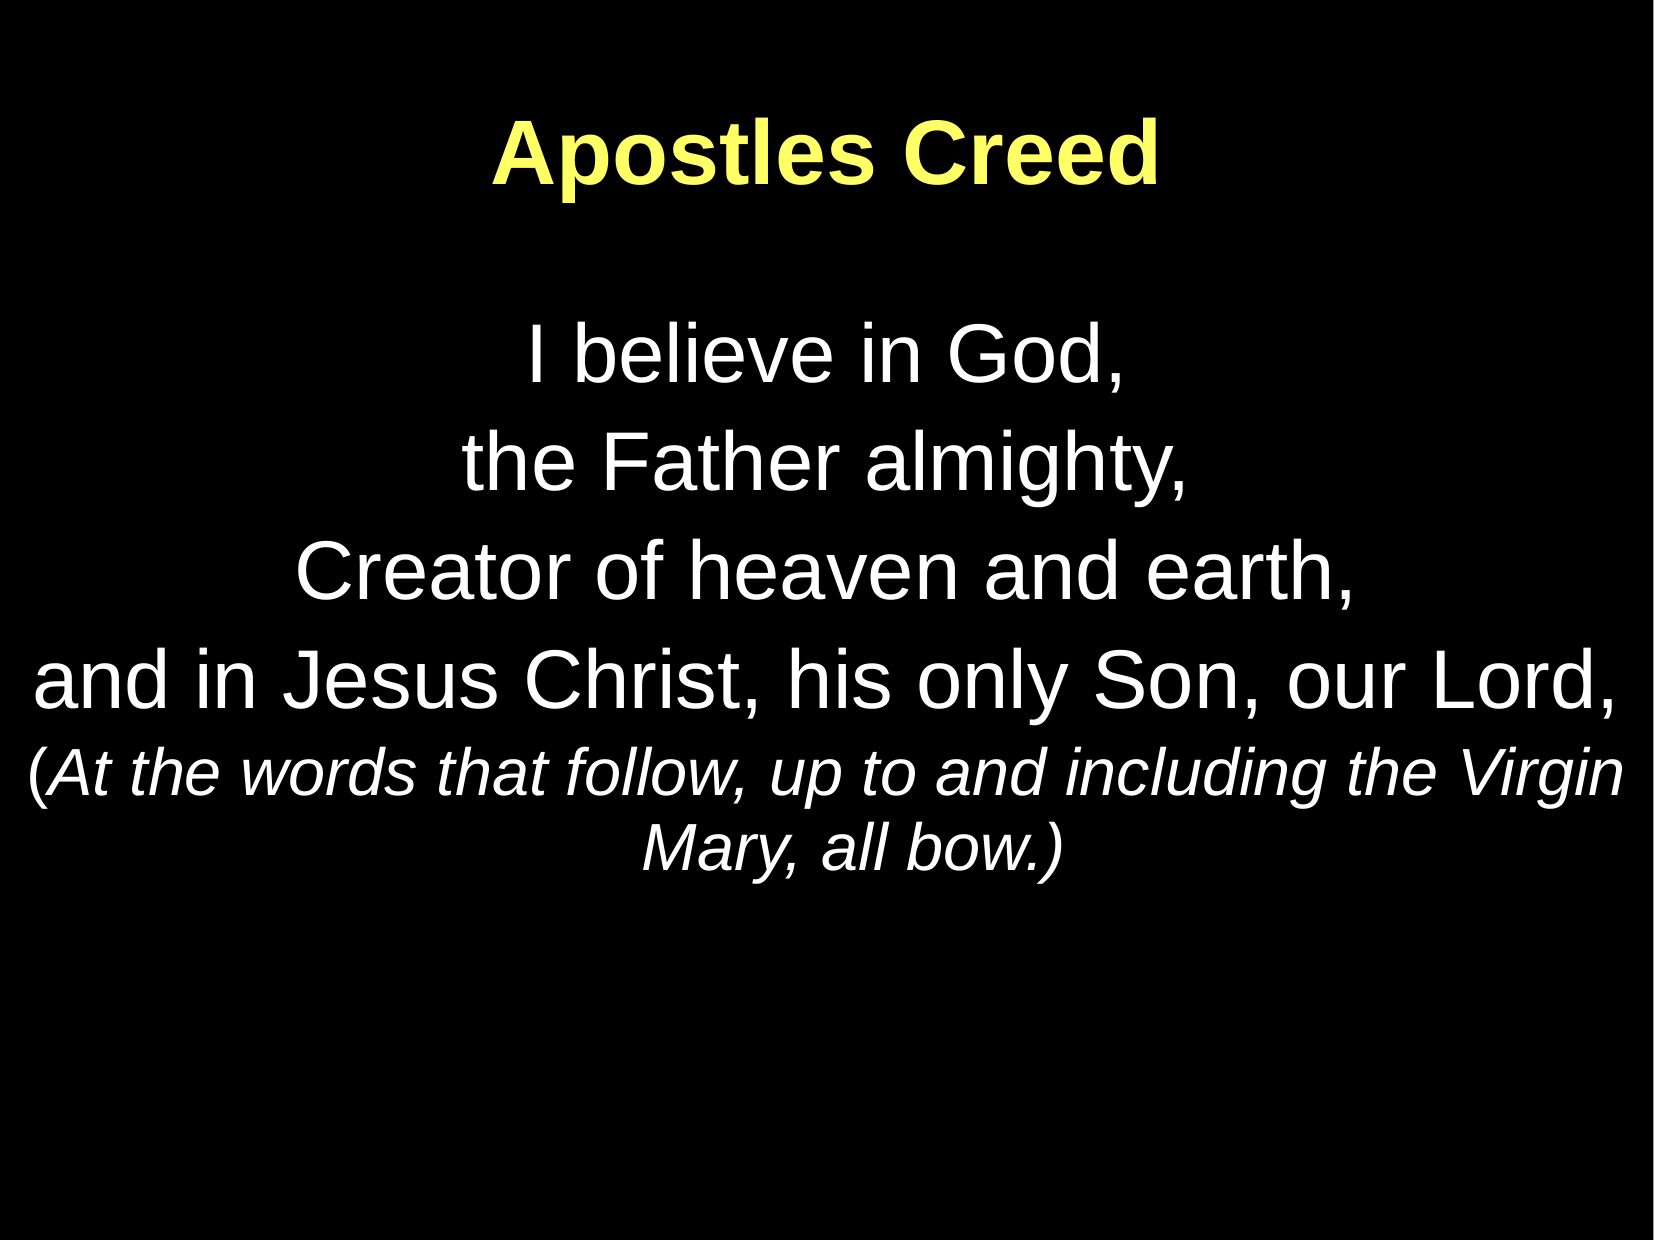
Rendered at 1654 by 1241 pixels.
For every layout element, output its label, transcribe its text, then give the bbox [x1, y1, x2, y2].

list I believe in God, the Father almighty, Creator of heaven and earth, and in Jesus Christ, his only Son, our Lord, (At the words that follow, up to and including the Virgin Mary, all bow.) [0, 307, 1654, 1241]
title Apostles Creed [82, 49, 1571, 257]
